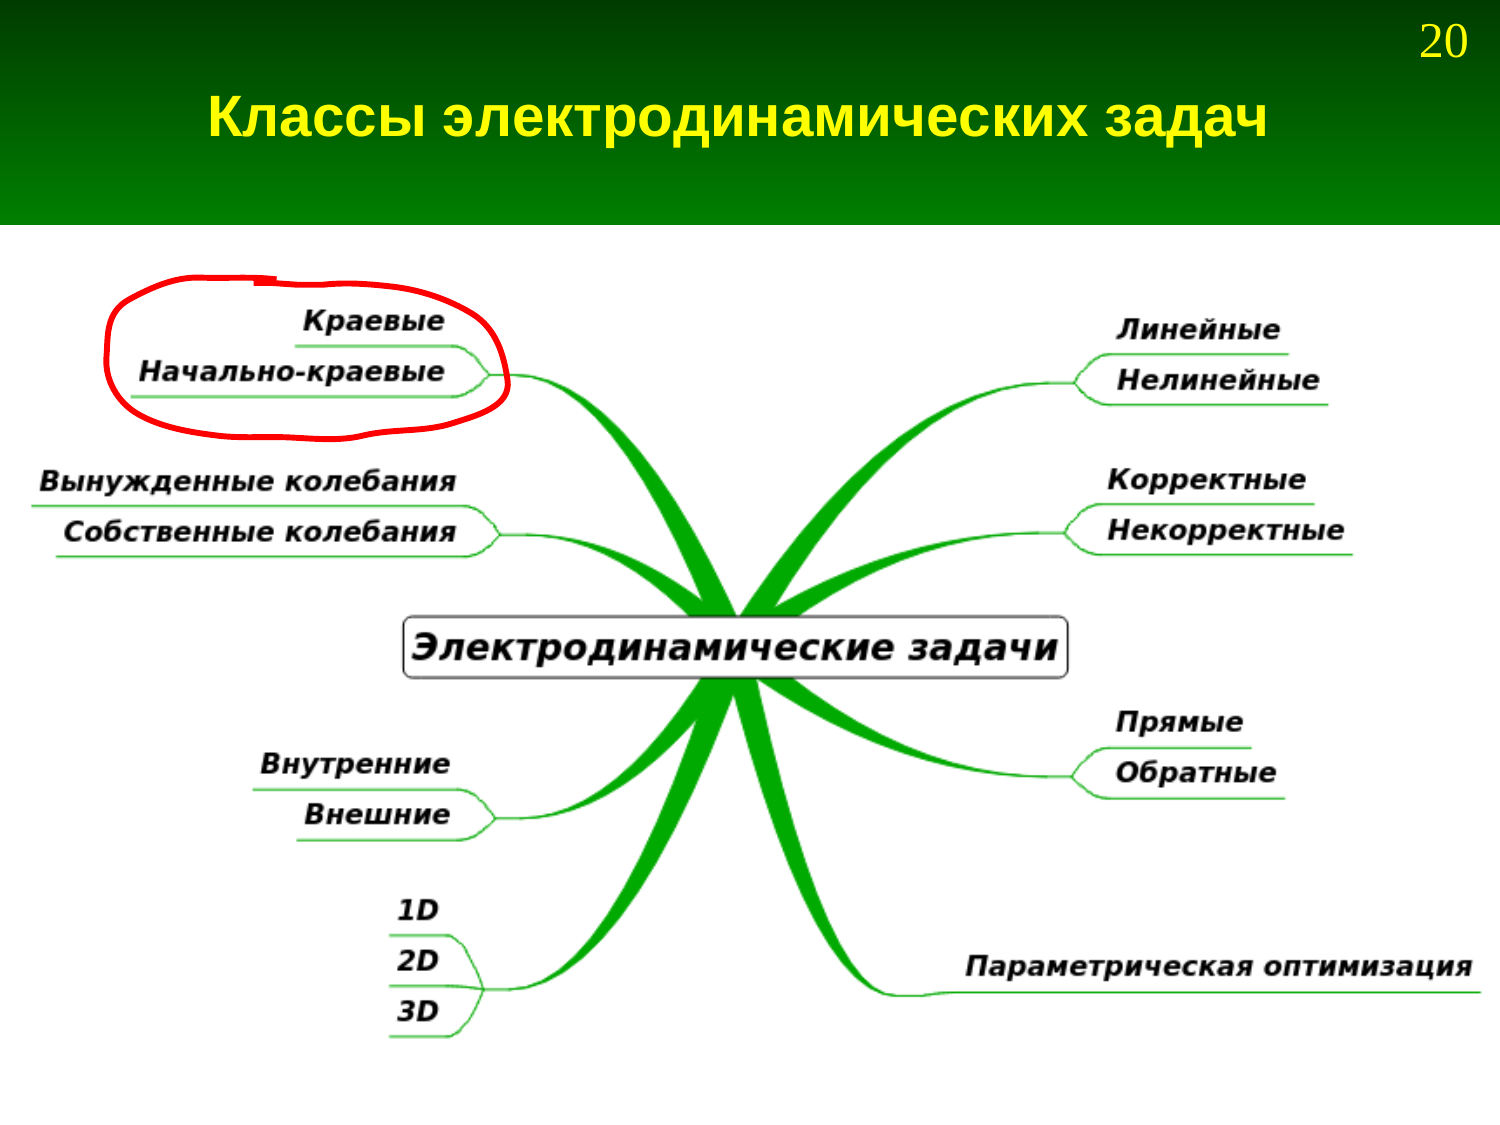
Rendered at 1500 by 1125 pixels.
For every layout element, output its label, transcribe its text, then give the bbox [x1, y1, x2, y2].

picture [23, 289, 1489, 1046]
title Классы электродинамических задач [88, 18, 1389, 207]
picture [110, 289, 504, 436]
